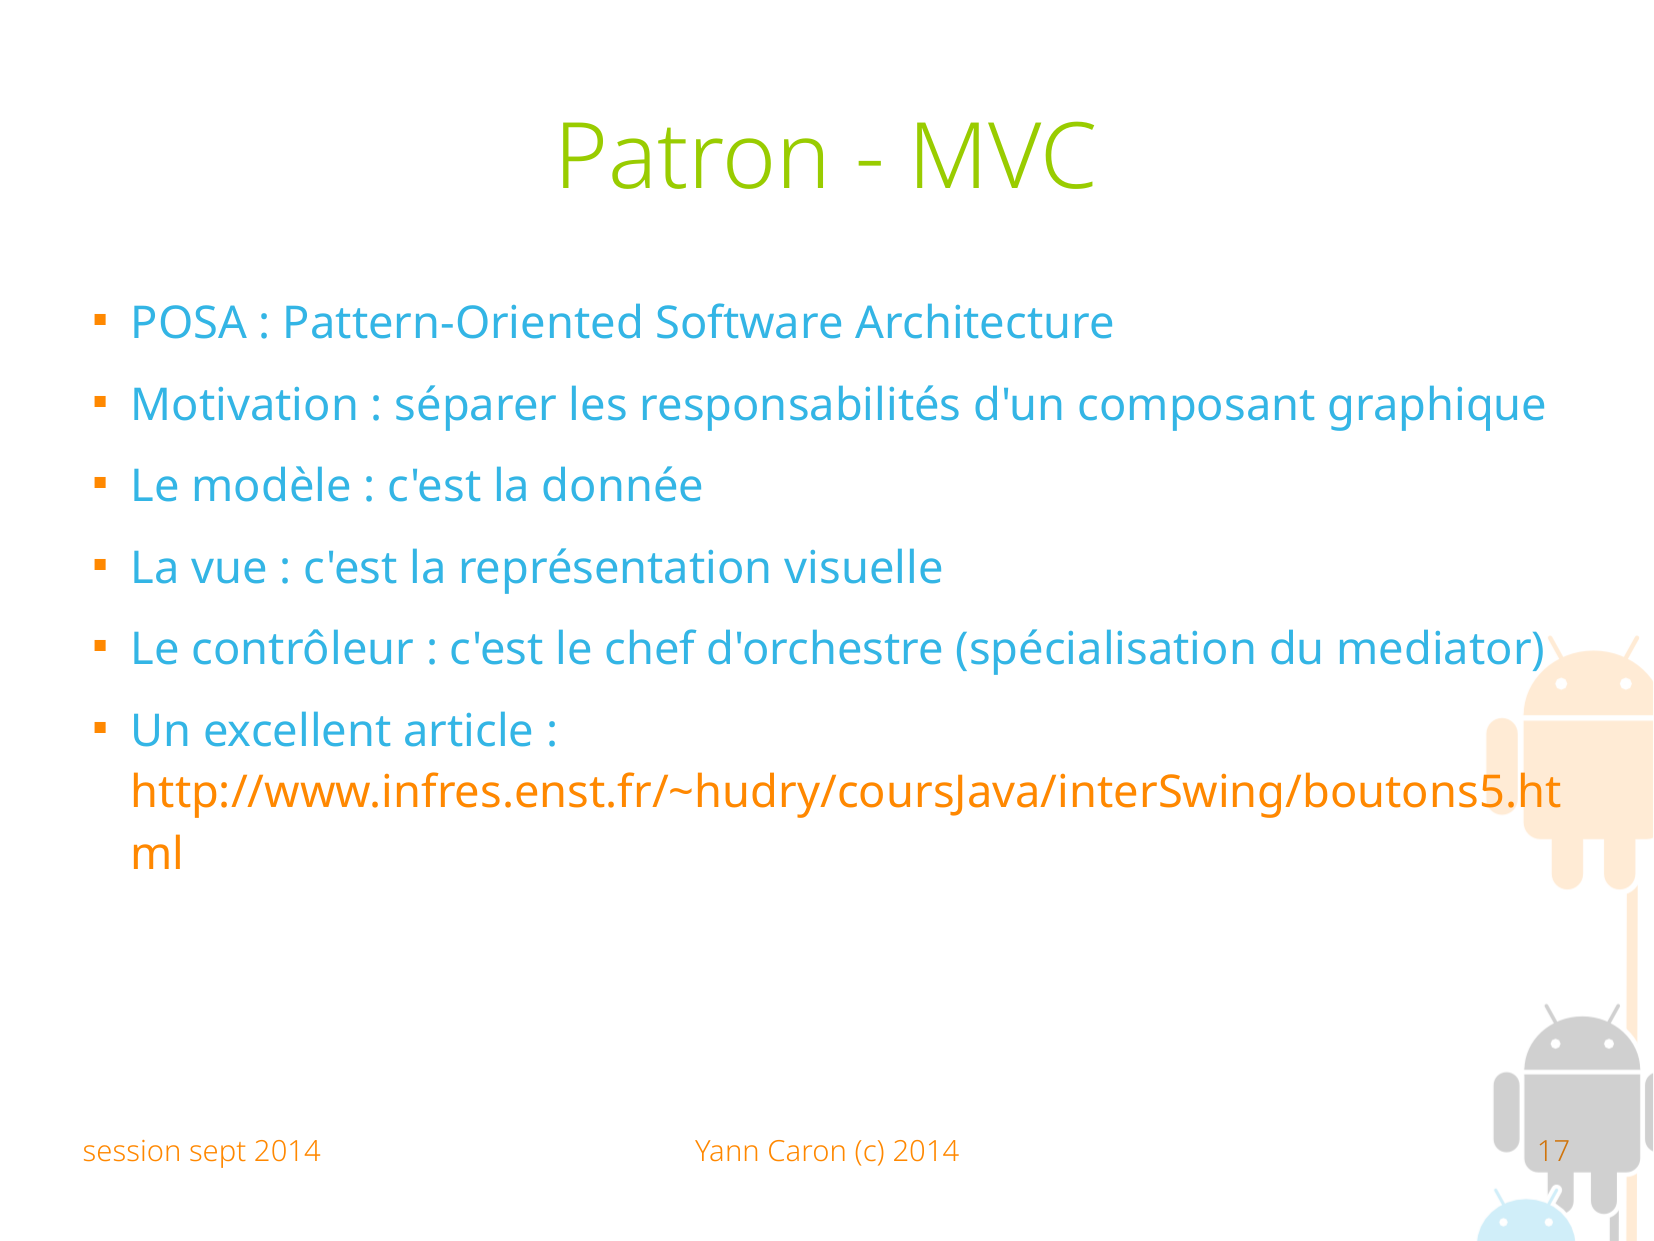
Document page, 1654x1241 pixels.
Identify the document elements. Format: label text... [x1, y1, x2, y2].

picture [240, 423, 1654, 1241]
list POSA : Pattern-Oriented Software Architecture Motivation : séparer les responsabilités d'un composant graphique Le modèle : c'est la donnée La vue : c'est la représentation visuelle Le contrôleur : c'est le chef d'orchestre (spécialisation du mediator) Un excellent article : http://www.infres.enst.fr/~hudry/coursJava/interSwing/boutons5.html [82, 290, 1571, 1010]
title Patron - MVC [82, 49, 1571, 257]
